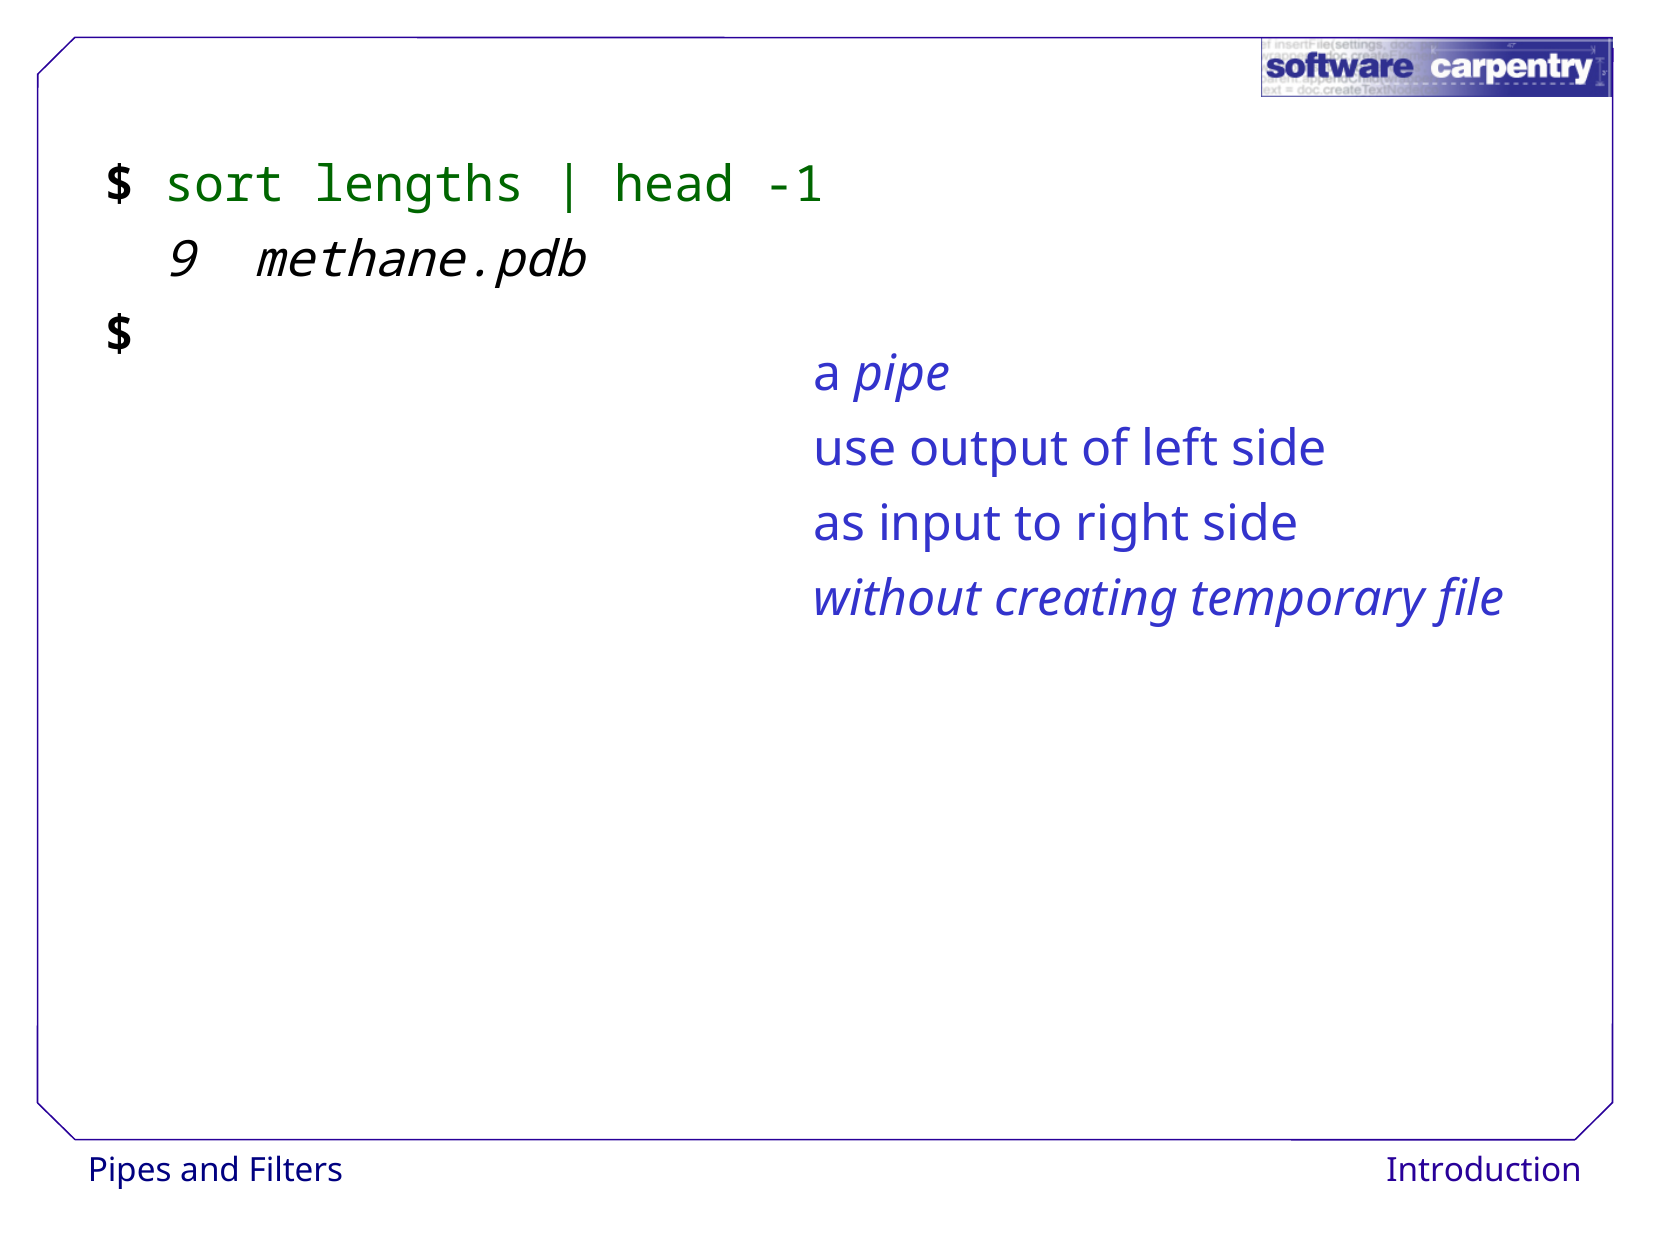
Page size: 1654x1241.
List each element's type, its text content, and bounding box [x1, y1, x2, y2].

text_box $ sort lengths | head -1 9 methane.pdb $ [89, 128, 1512, 1131]
text_box a pipe use output of left side as input to right side without creating temporary file [798, 317, 1584, 800]
picture [1261, 39, 1613, 97]
